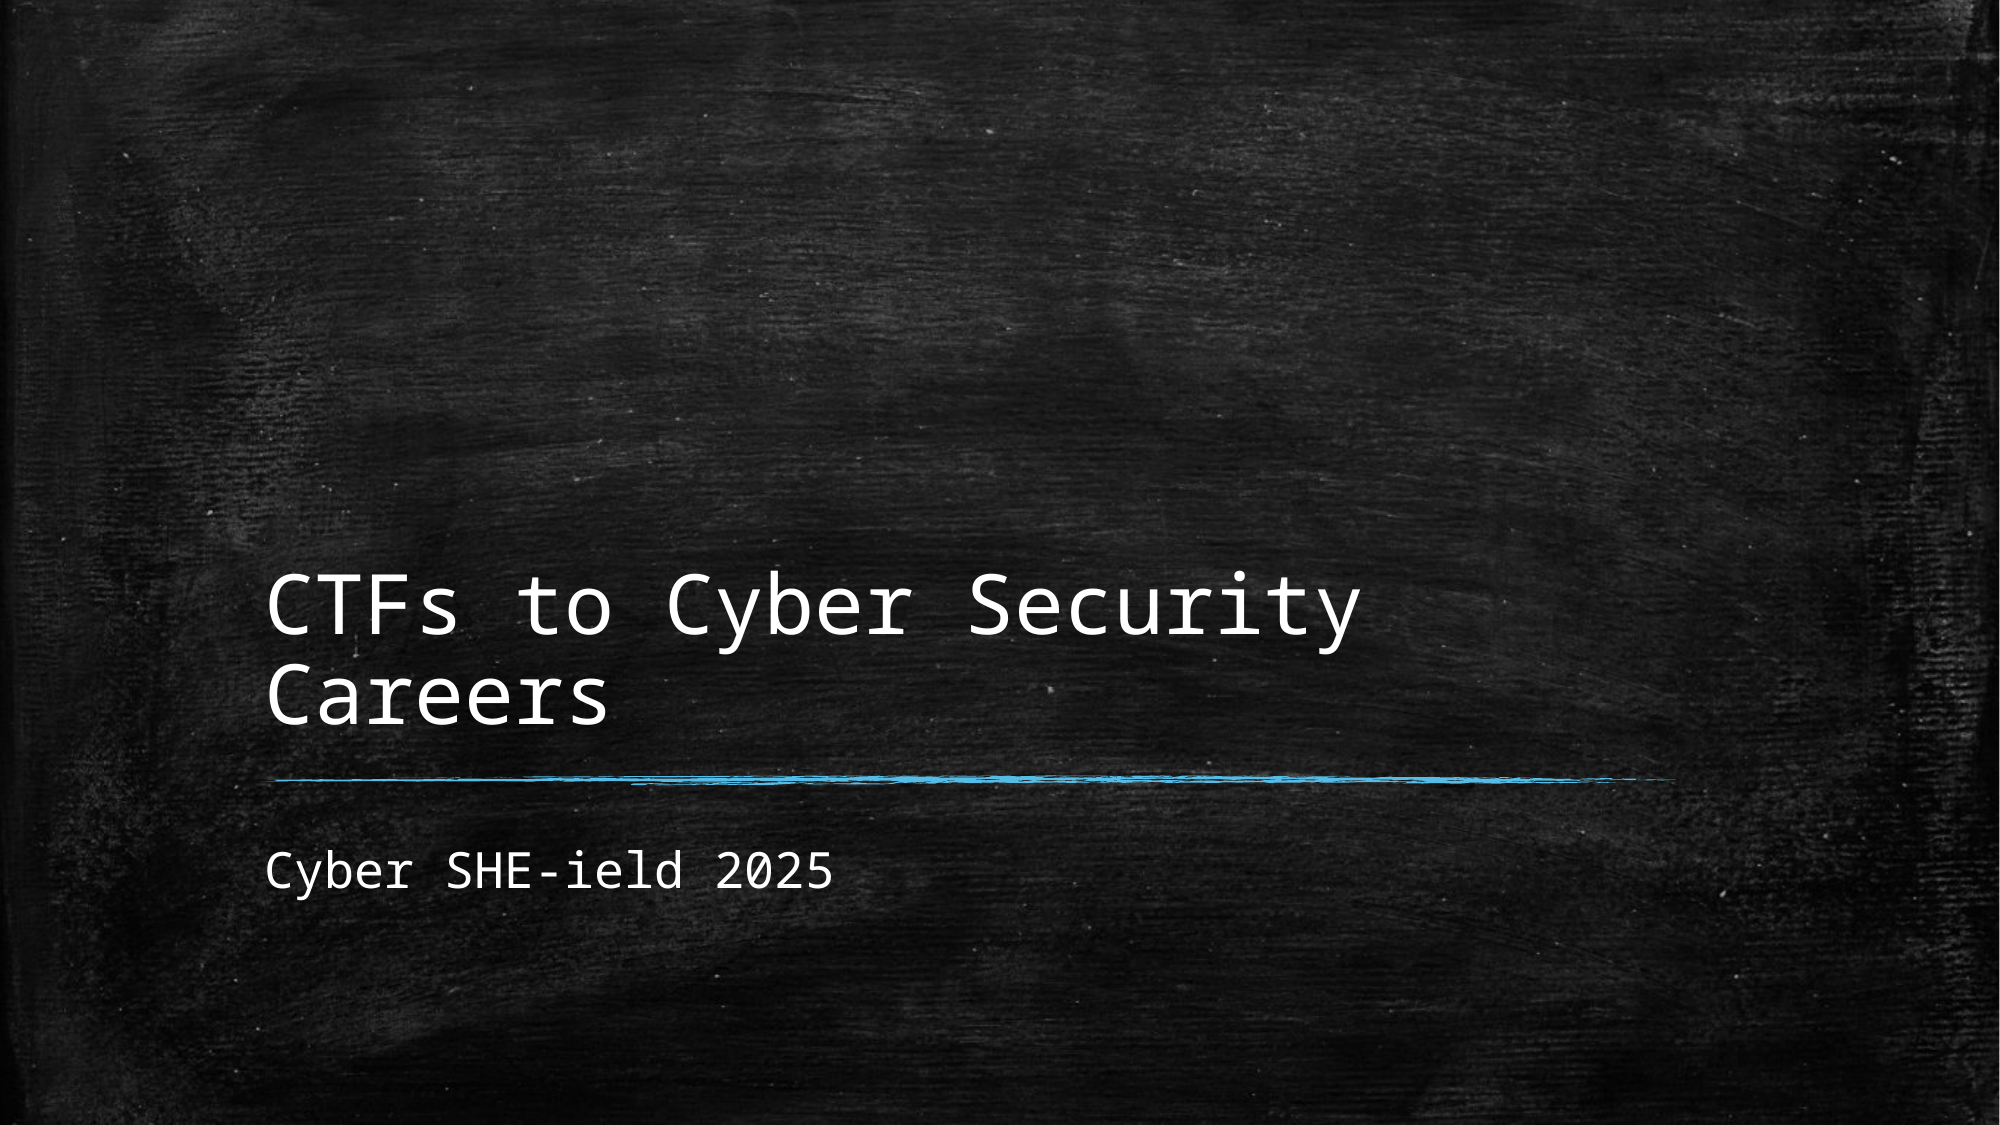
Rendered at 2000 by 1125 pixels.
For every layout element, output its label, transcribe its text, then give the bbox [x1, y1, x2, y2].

title CTFs to Cyber Security Careers [249, 312, 1750, 751]
subtitle Cyber SHE-ield 2025 [249, 837, 1750, 1013]
